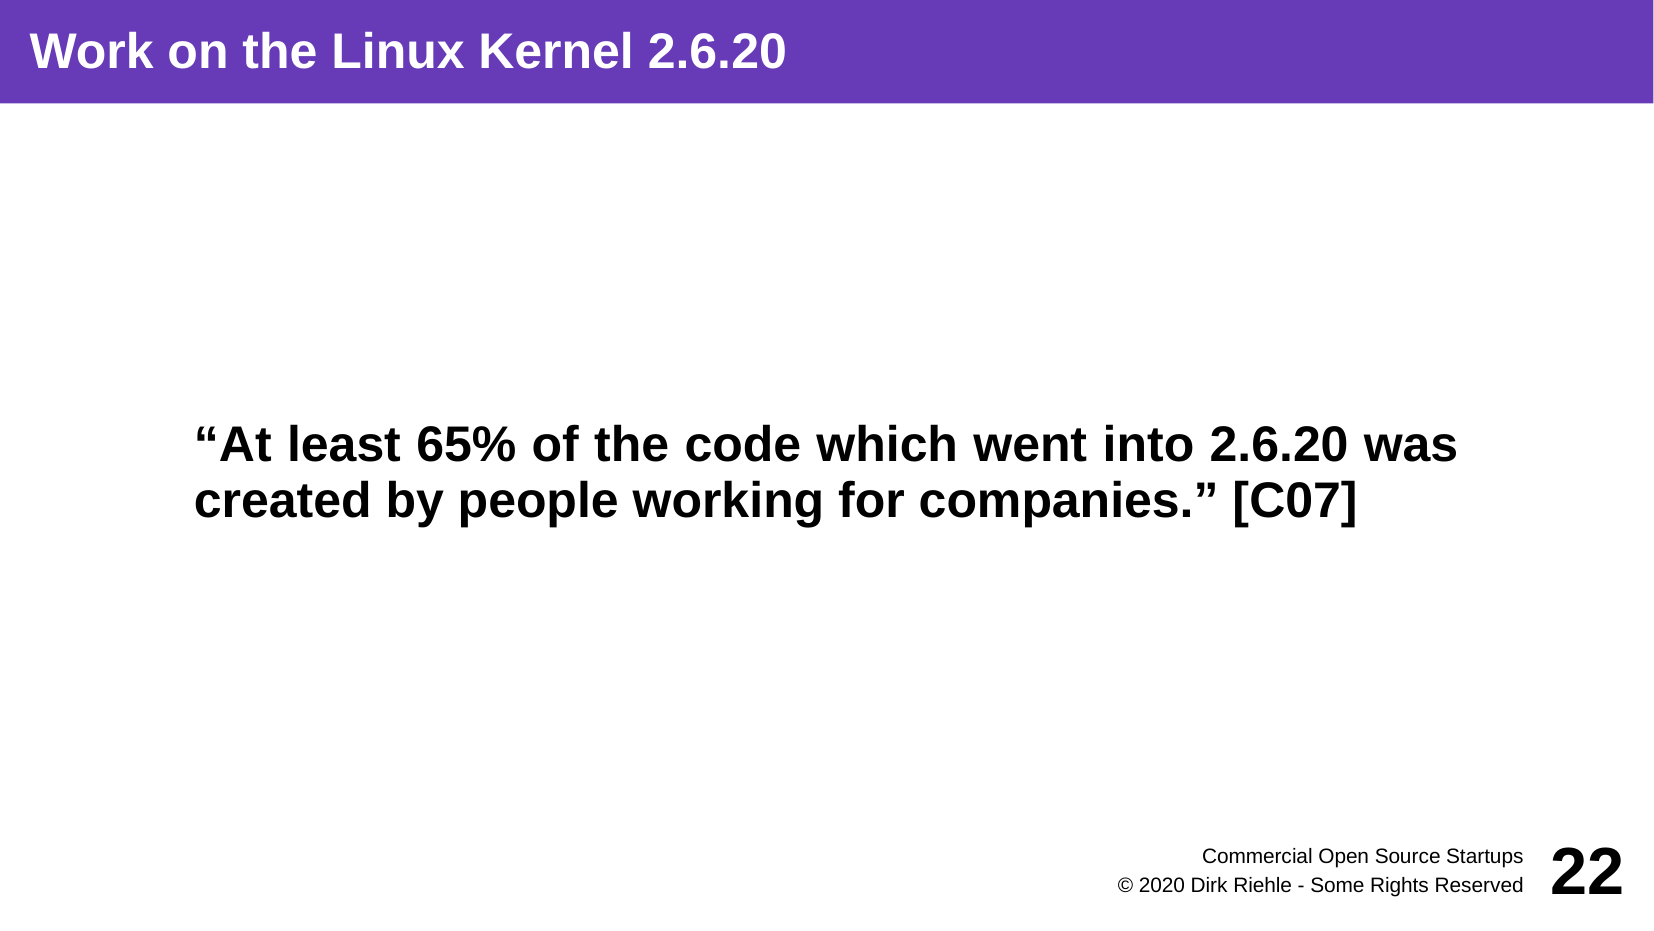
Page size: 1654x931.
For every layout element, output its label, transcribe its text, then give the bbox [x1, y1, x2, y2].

subtitle “At least 65% of the code which went into 2.6.20 was created by people working for companies.” [C07] [29, 132, 1625, 813]
title Work on the Linux Kernel 2.6.20 [0, 0, 1654, 104]
